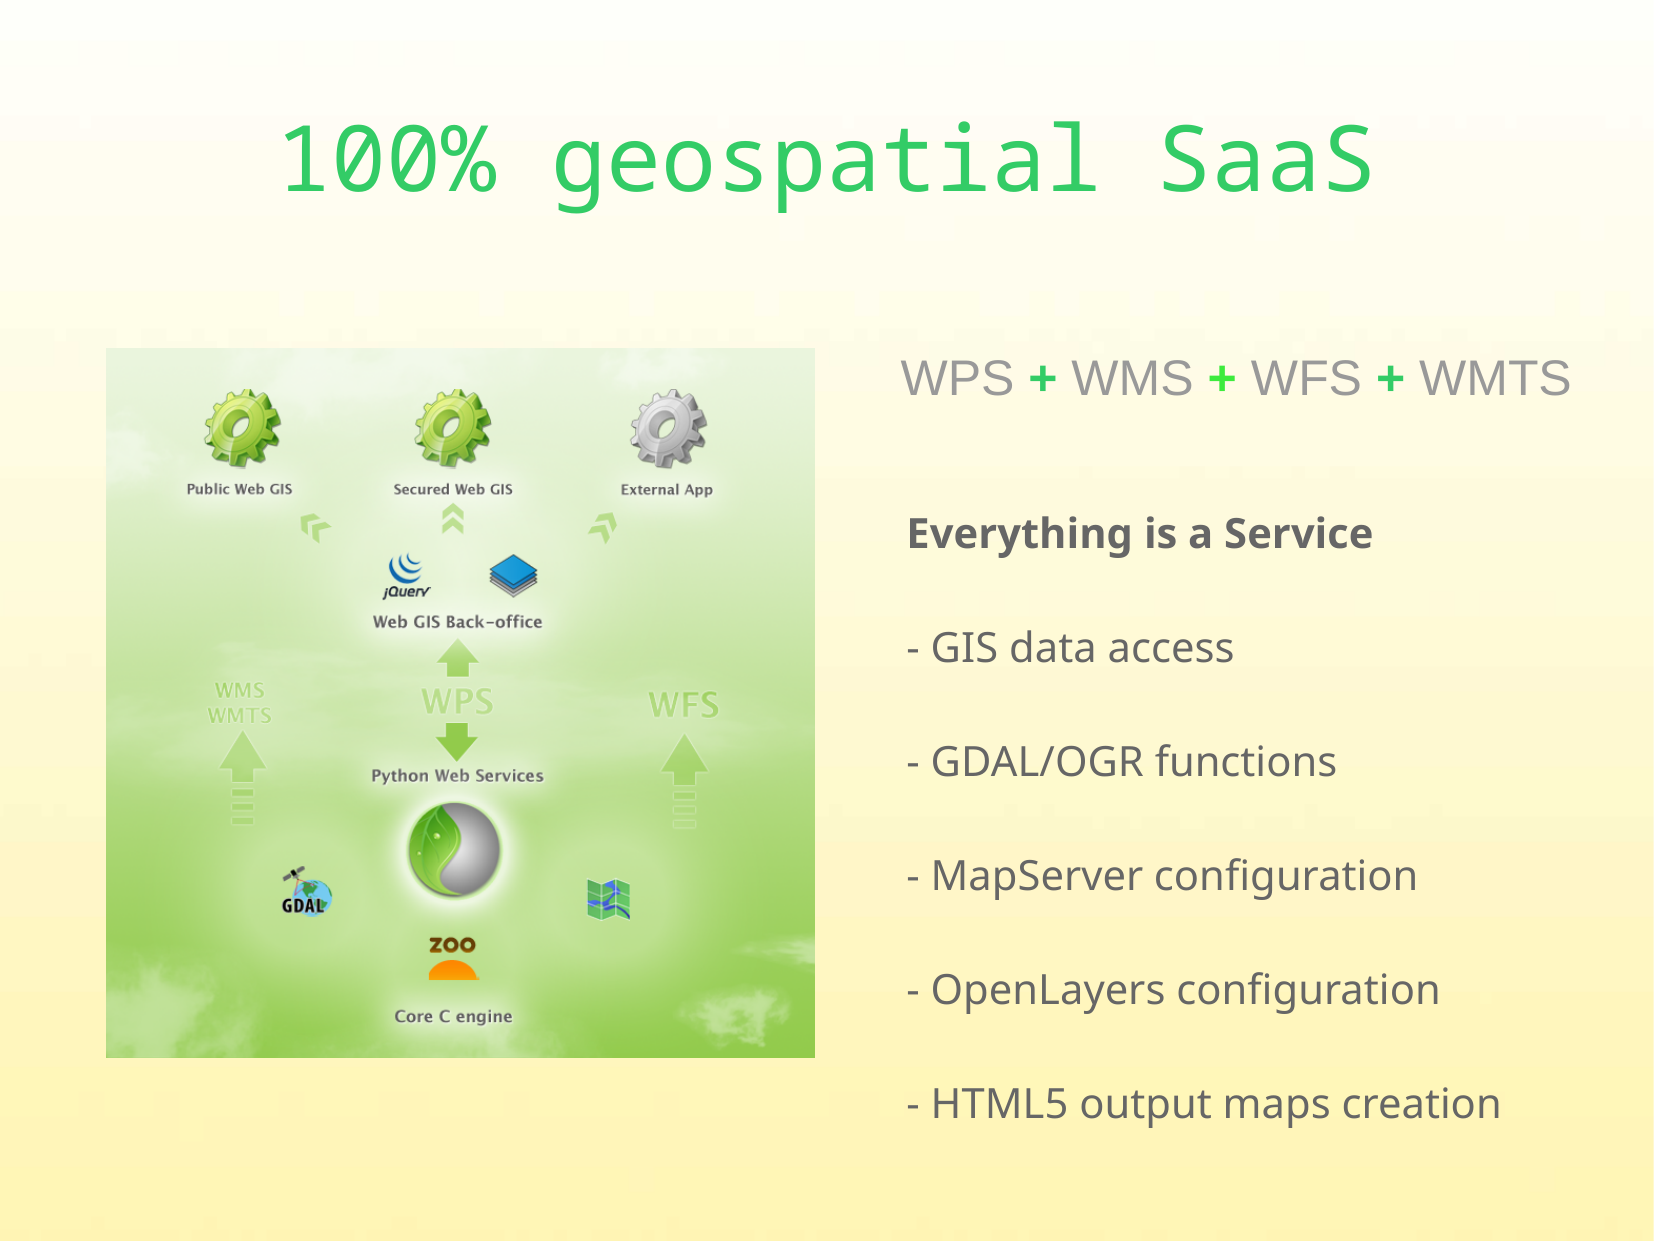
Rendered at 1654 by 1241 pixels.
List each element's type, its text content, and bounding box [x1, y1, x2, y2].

text_box WPS + WMS + WFS + WMTS [885, 342, 1654, 414]
text_box [815, 478, 1548, 993]
title 100% geospatial SaaS [82, 52, 1571, 260]
text_box Everything is a Service - GIS data access - GDAL/OGR functions - MapServer configuration - OpenLayers configuration - HTML5 output maps creation [891, 496, 1589, 1241]
picture [0, 0, 1654, 1241]
